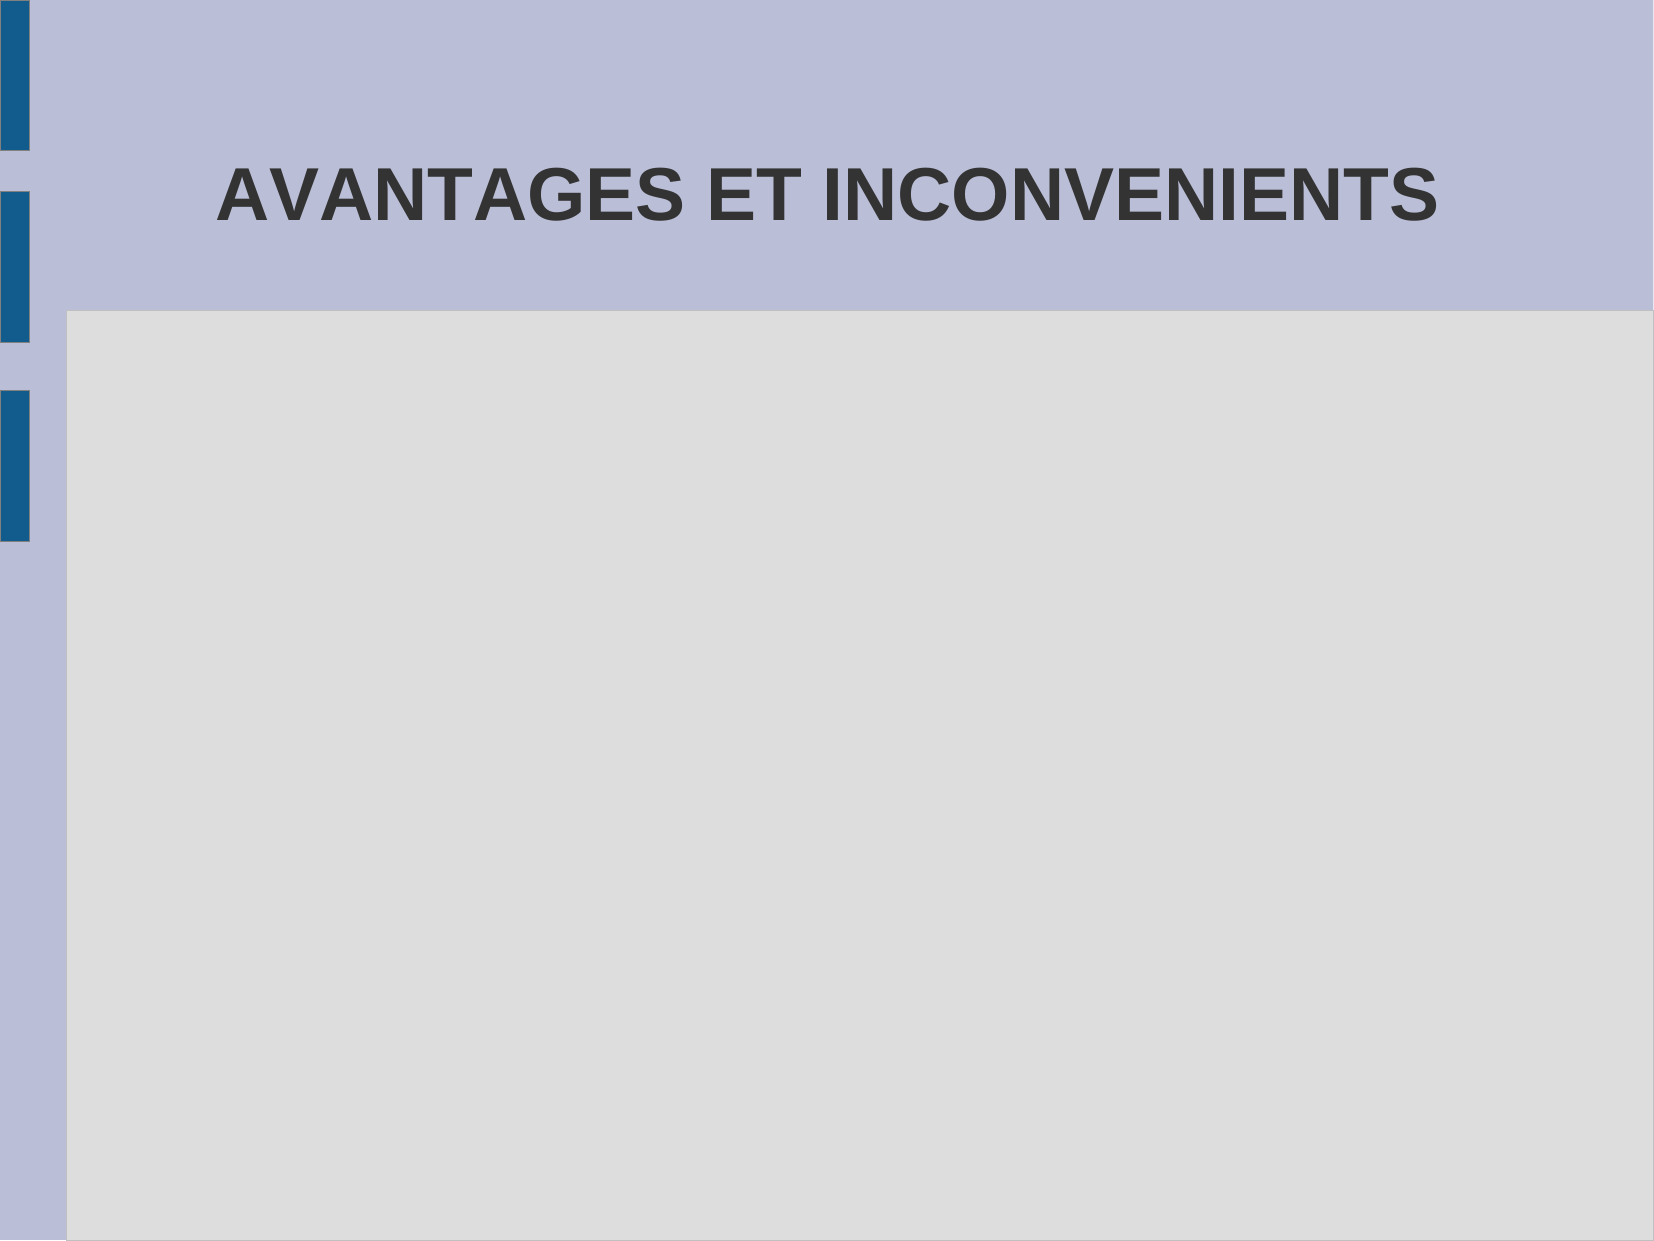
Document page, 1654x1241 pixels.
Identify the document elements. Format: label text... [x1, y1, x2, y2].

title AVANTAGES ET INCONVENIENTS [121, 91, 1534, 299]
